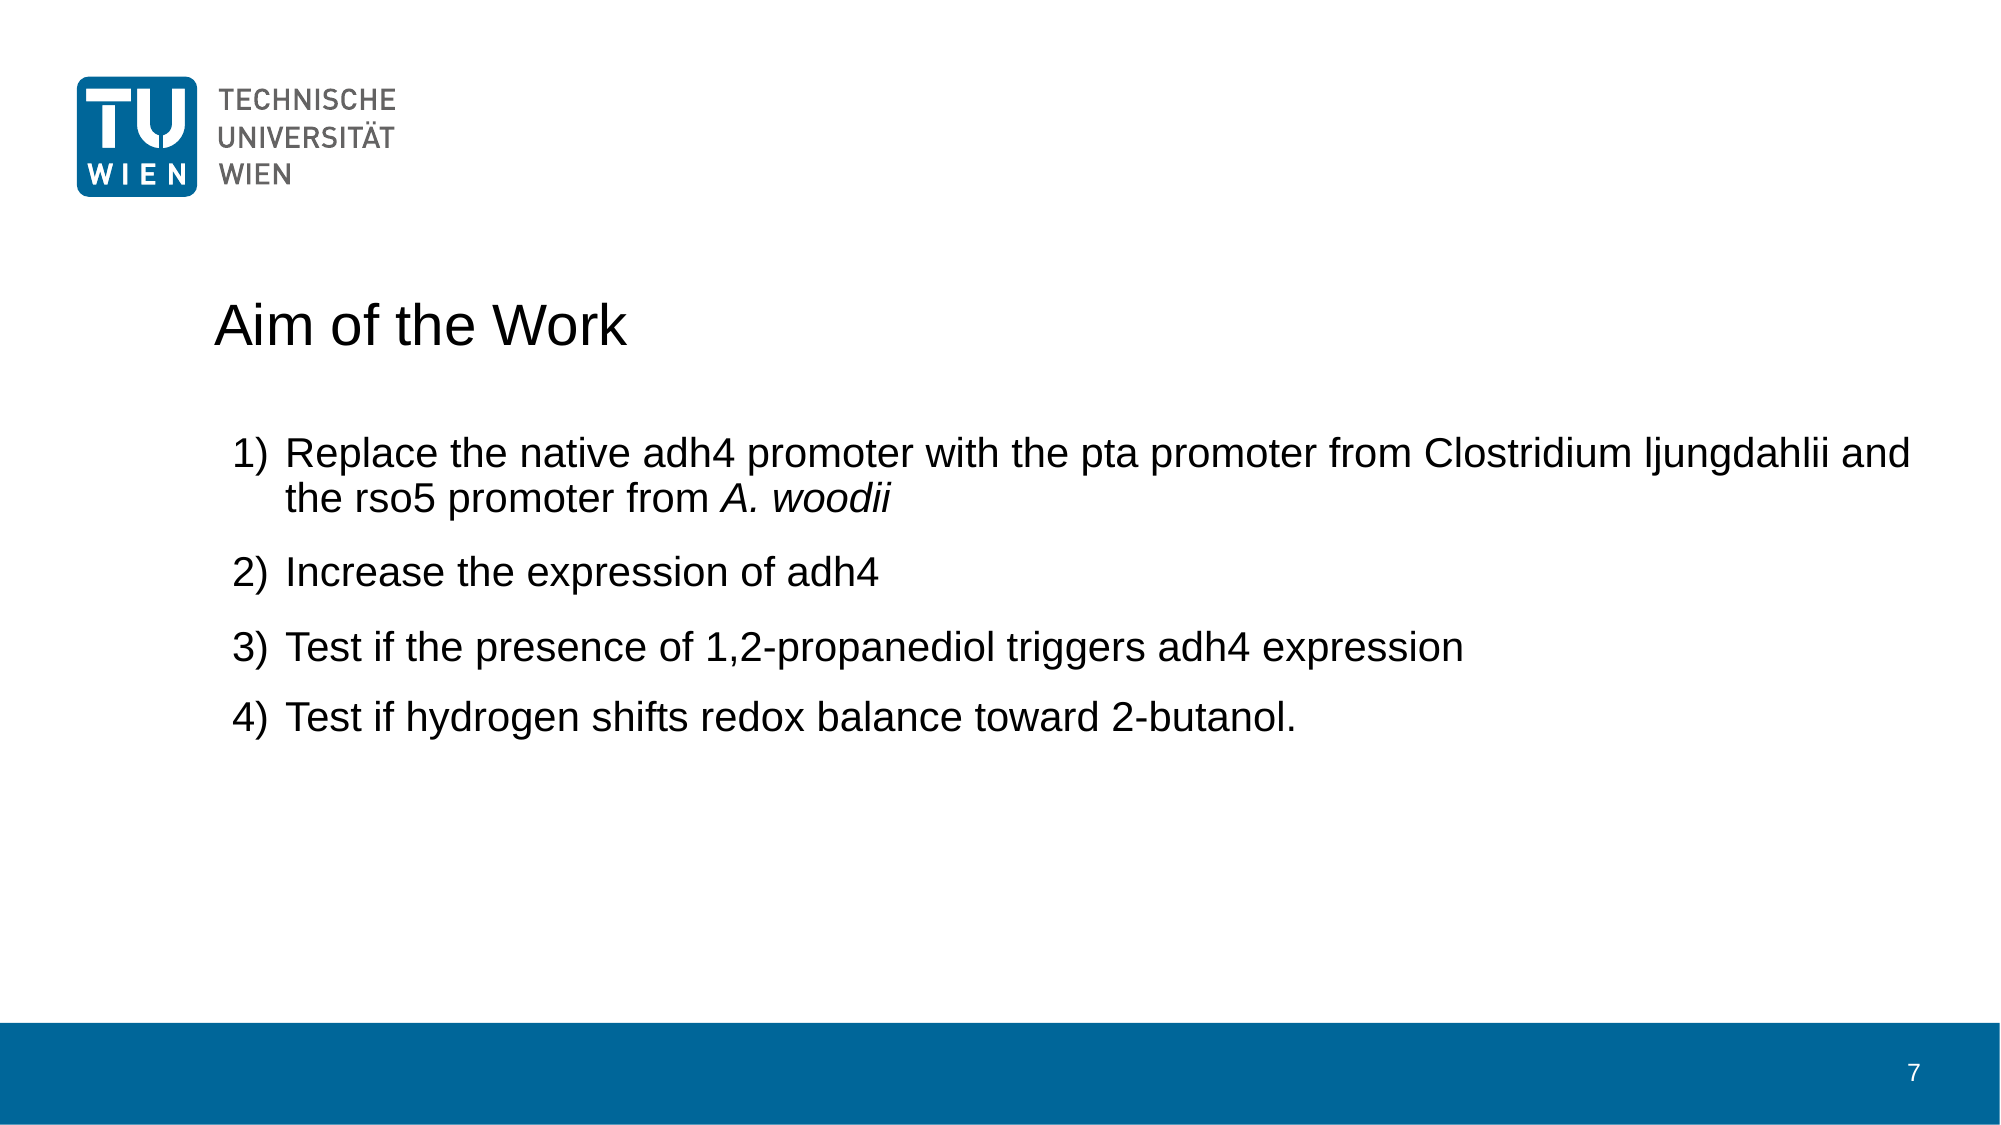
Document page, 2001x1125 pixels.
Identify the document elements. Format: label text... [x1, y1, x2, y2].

title Aim of the Work [214, 254, 1922, 390]
list Replace the native adh4 promoter with the pta promoter from Clostridium ljungdahlii and the rso5 promoter from A. woodii Increase the expression of adh4 Test if the presence of 1,2-propanediol triggers adh4 expression Test if hydrogen shifts redox balance toward 2-butanol. [214, 431, 1922, 941]
